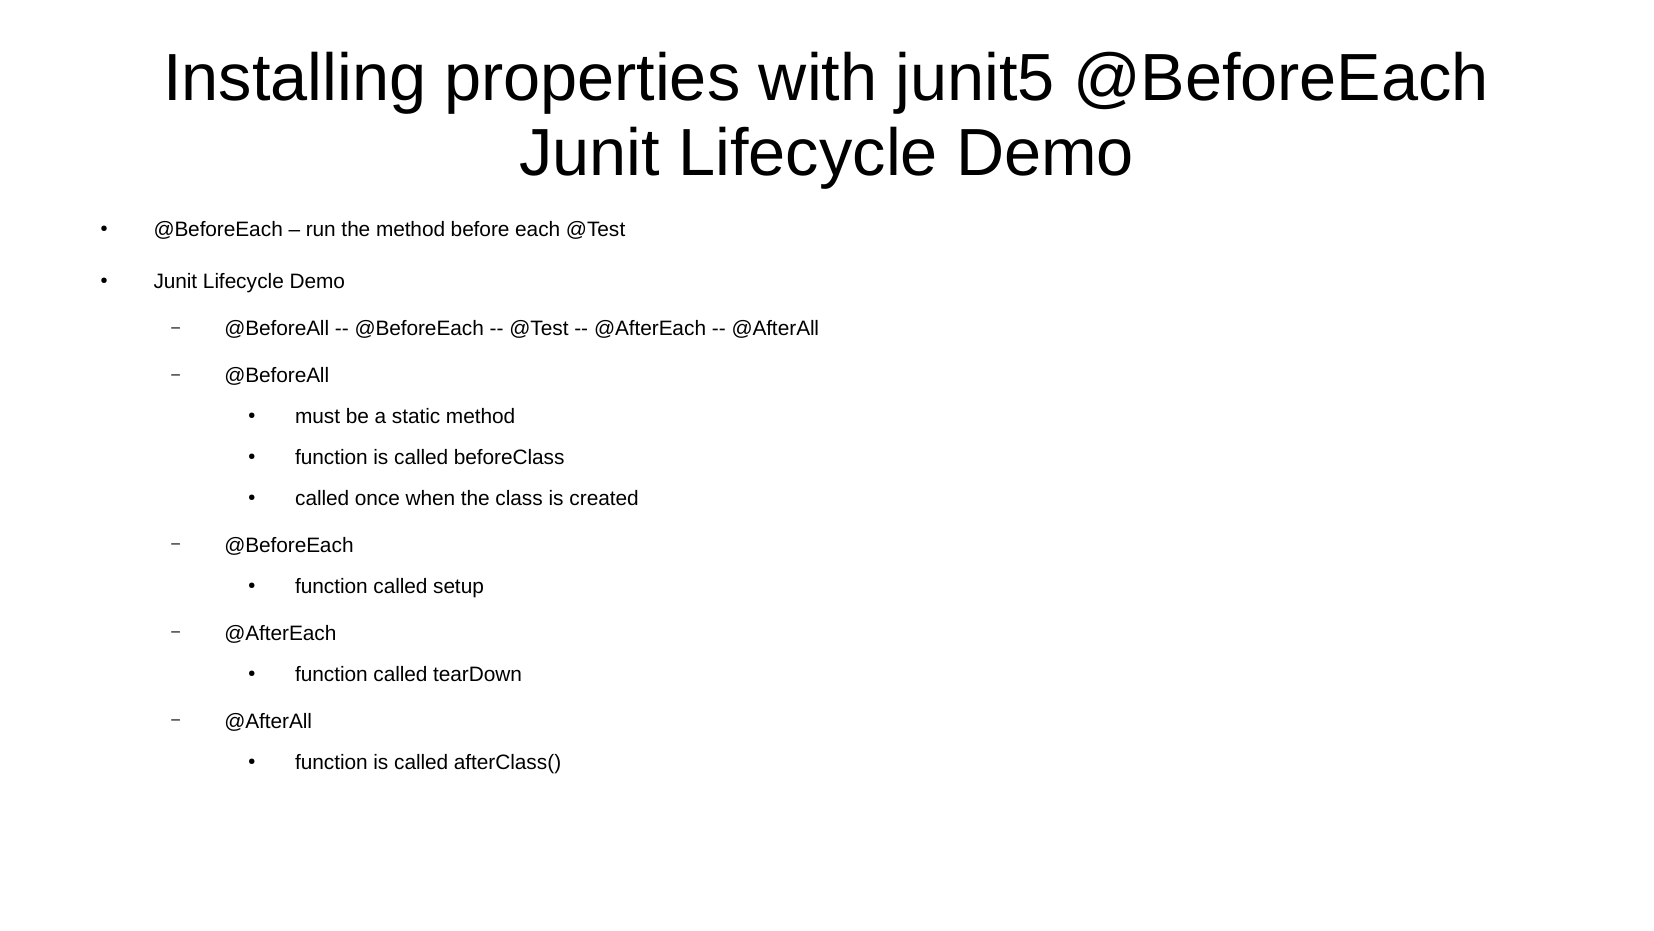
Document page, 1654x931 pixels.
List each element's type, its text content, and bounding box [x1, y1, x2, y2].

title Installing properties with junit5 @BeforeEach Junit Lifecycle Demo [82, 37, 1571, 193]
list @BeforeEach – run the method before each @Test Junit Lifecycle Demo @BeforeAll -- @BeforeEach -- @Test -- @AfterEach -- @AfterAll @BeforeAll must be a static method function is called beforeClass called once when the class is created @BeforeEach function called setup @AfterEach function called tearDown @AfterAll function is called afterClass() [82, 217, 1613, 901]
